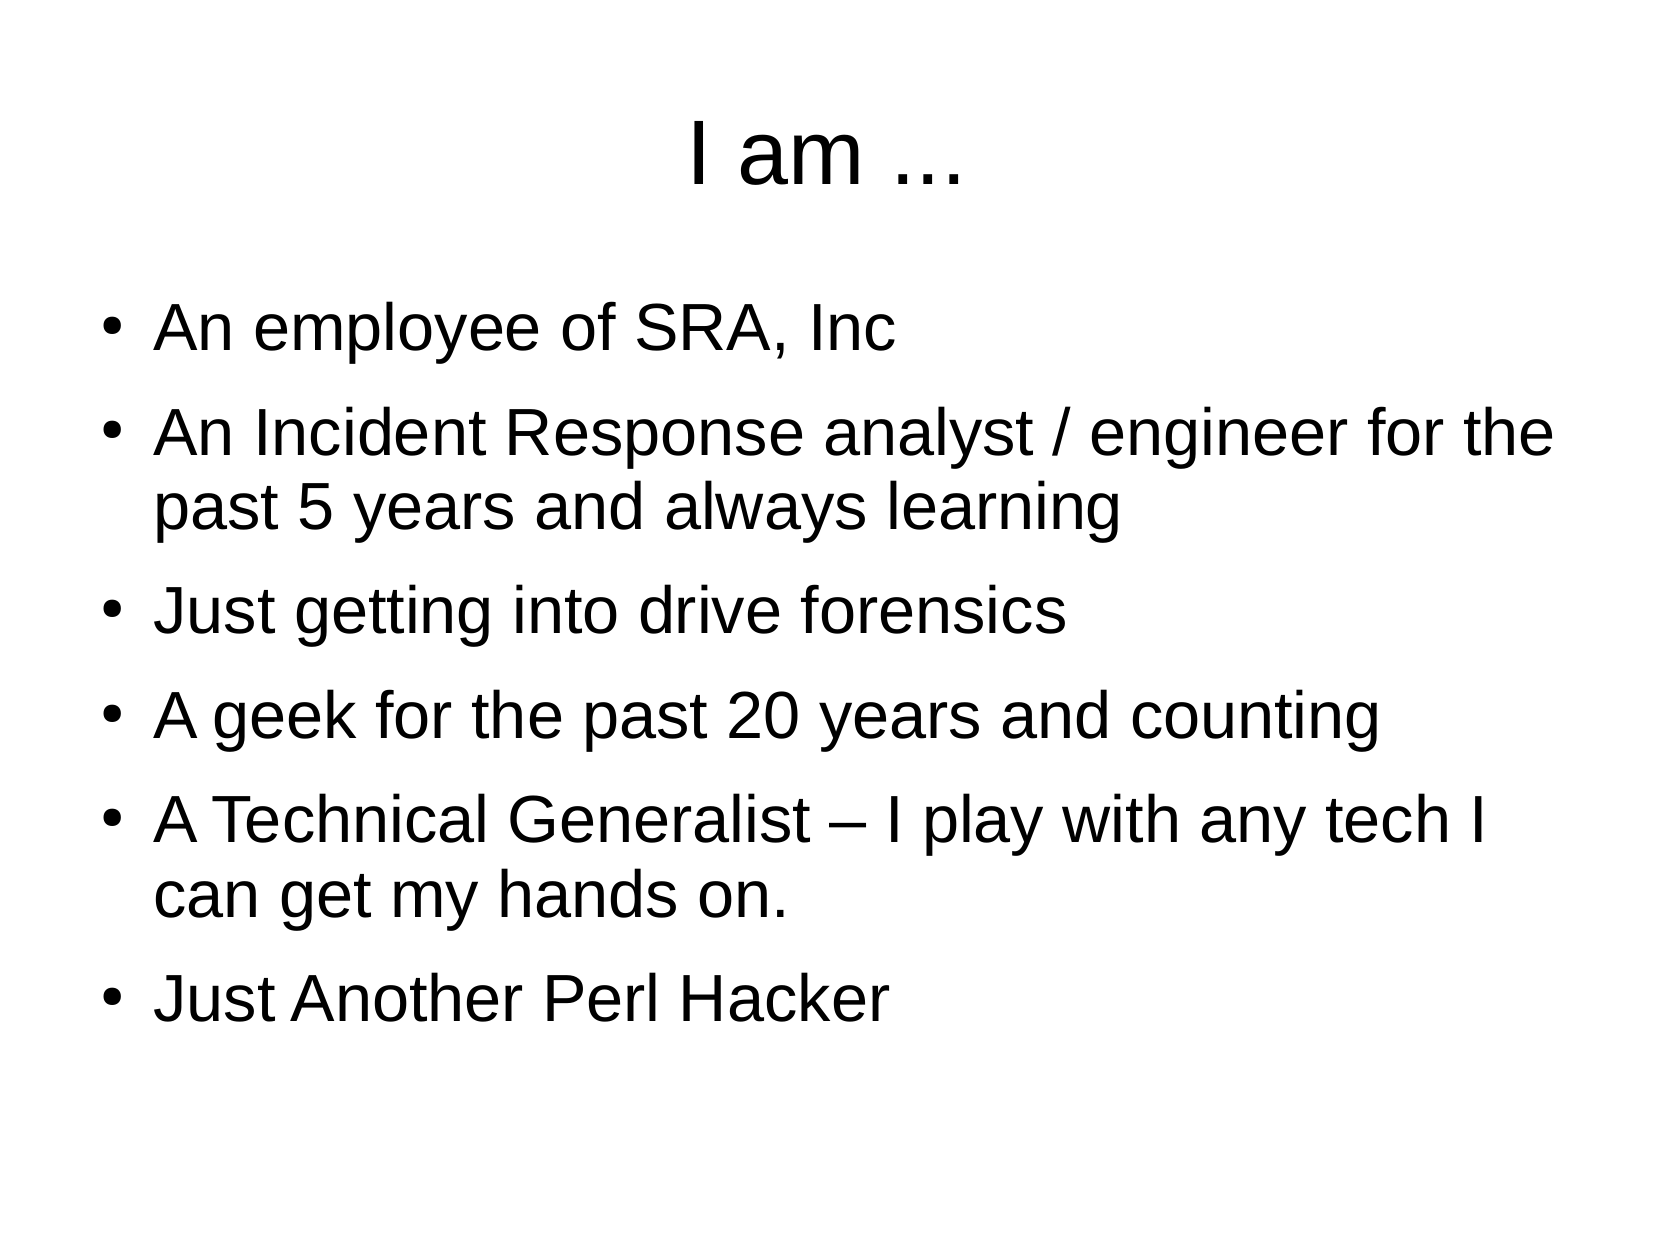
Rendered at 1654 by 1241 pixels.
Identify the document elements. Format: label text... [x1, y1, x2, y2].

title I am ... [82, 56, 1571, 250]
list An employee of SRA, Inc An Incident Response analyst / engineer for the past 5 years and always learning Just getting into drive forensics A geek for the past 20 years and counting A Technical Generalist – I play with any tech I can get my hands on. Just Another Perl Hacker [82, 290, 1571, 1094]
